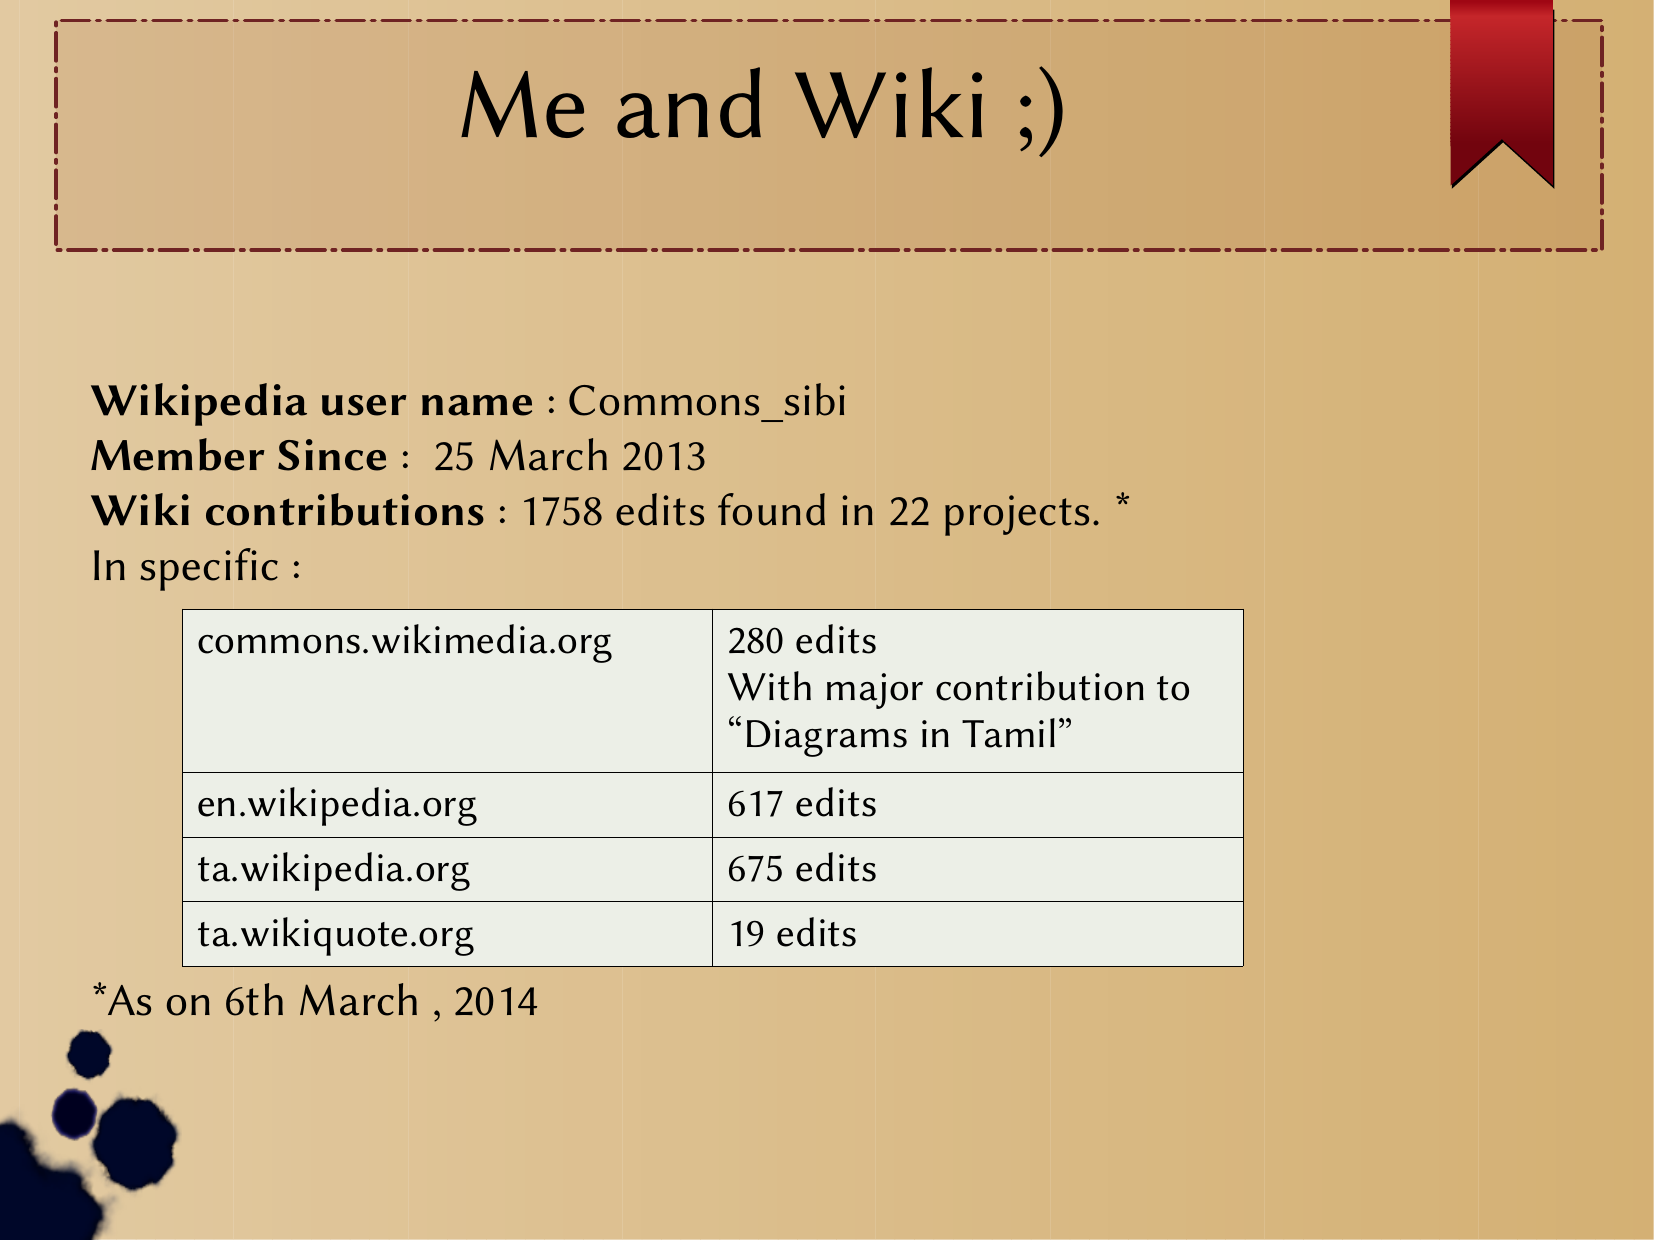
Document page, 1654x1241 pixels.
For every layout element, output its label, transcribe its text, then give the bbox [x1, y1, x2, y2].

table_header 280 edits With major contribution to “Diagrams in Tamil” [713, 610, 1243, 772]
table_header commons.wikimedia.org [183, 610, 712, 772]
text_box Me and Wiki ;) [179, 0, 1629, 331]
table_cell 19 edits [713, 902, 1243, 966]
table_cell ta.wikiquote.org [183, 902, 712, 966]
table_cell 675 edits [713, 838, 1243, 901]
text_box Wikipedia user name : Commons_sibi Member Since : 25 March 2013 Wiki contributions : 1758 edits found in 22 projects. * In specific : *As on 6th March , 2014 [89, 315, 1579, 1035]
table_cell ta.wikipedia.org [183, 838, 712, 901]
table_cell en.wikipedia.org [183, 773, 712, 837]
table_cell 617 edits [713, 773, 1243, 837]
